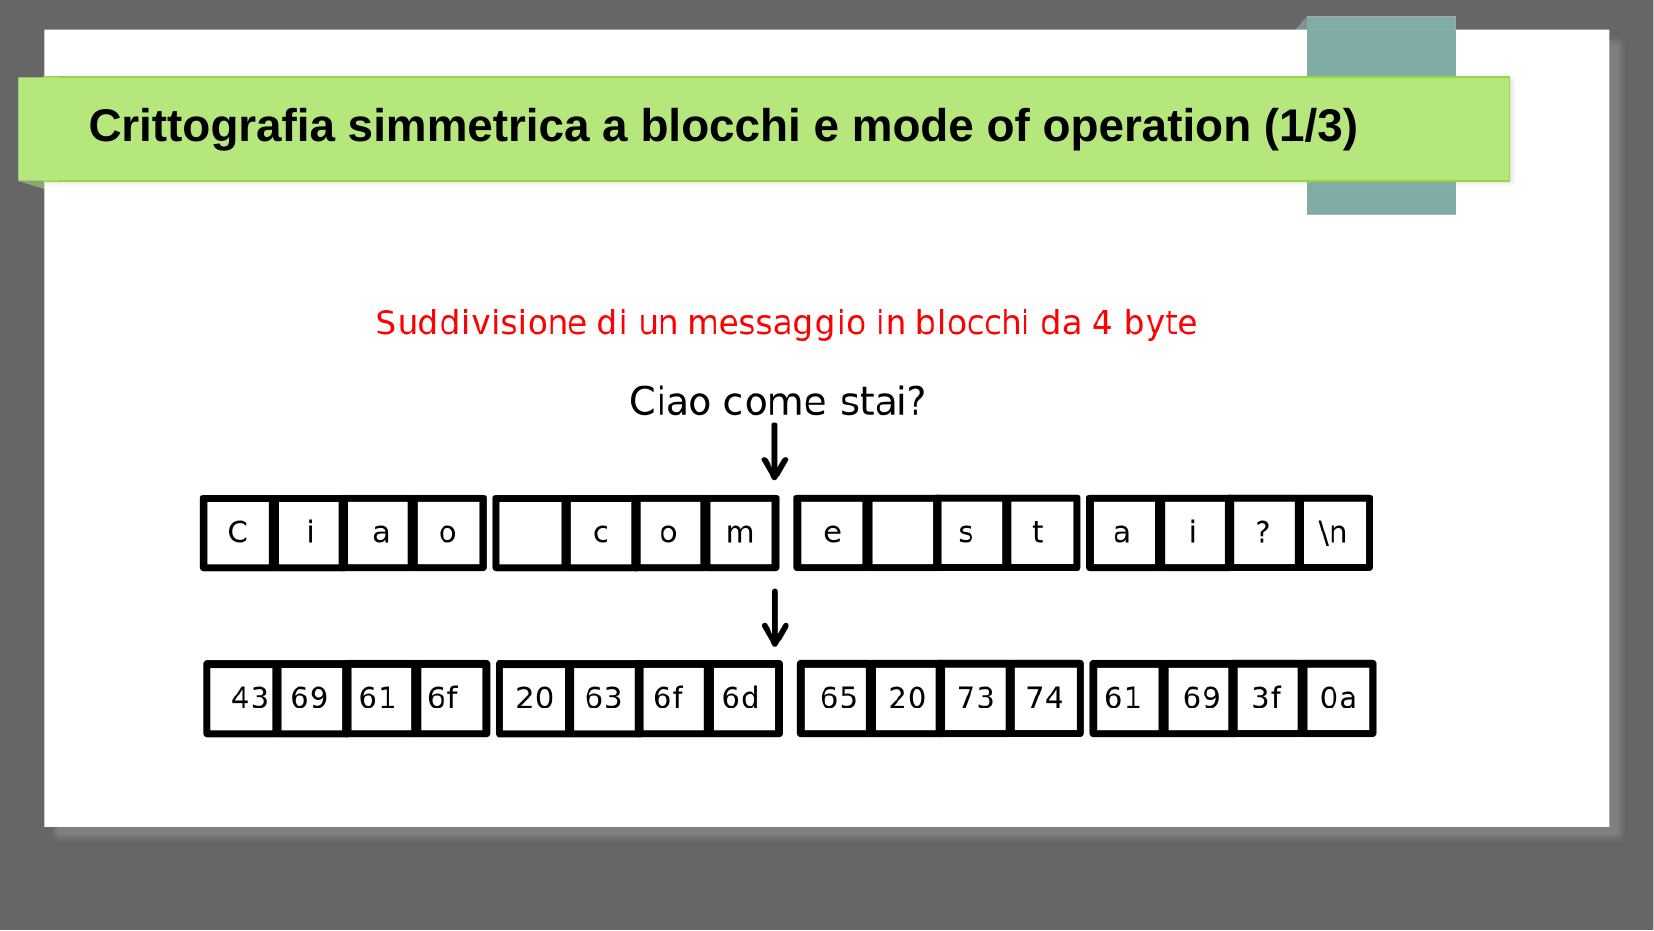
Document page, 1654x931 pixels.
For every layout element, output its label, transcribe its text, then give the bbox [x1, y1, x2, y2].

picture [189, 295, 1388, 751]
title Crittografia simmetrica a blocchi e mode of operation (1/3) [88, 73, 1506, 178]
